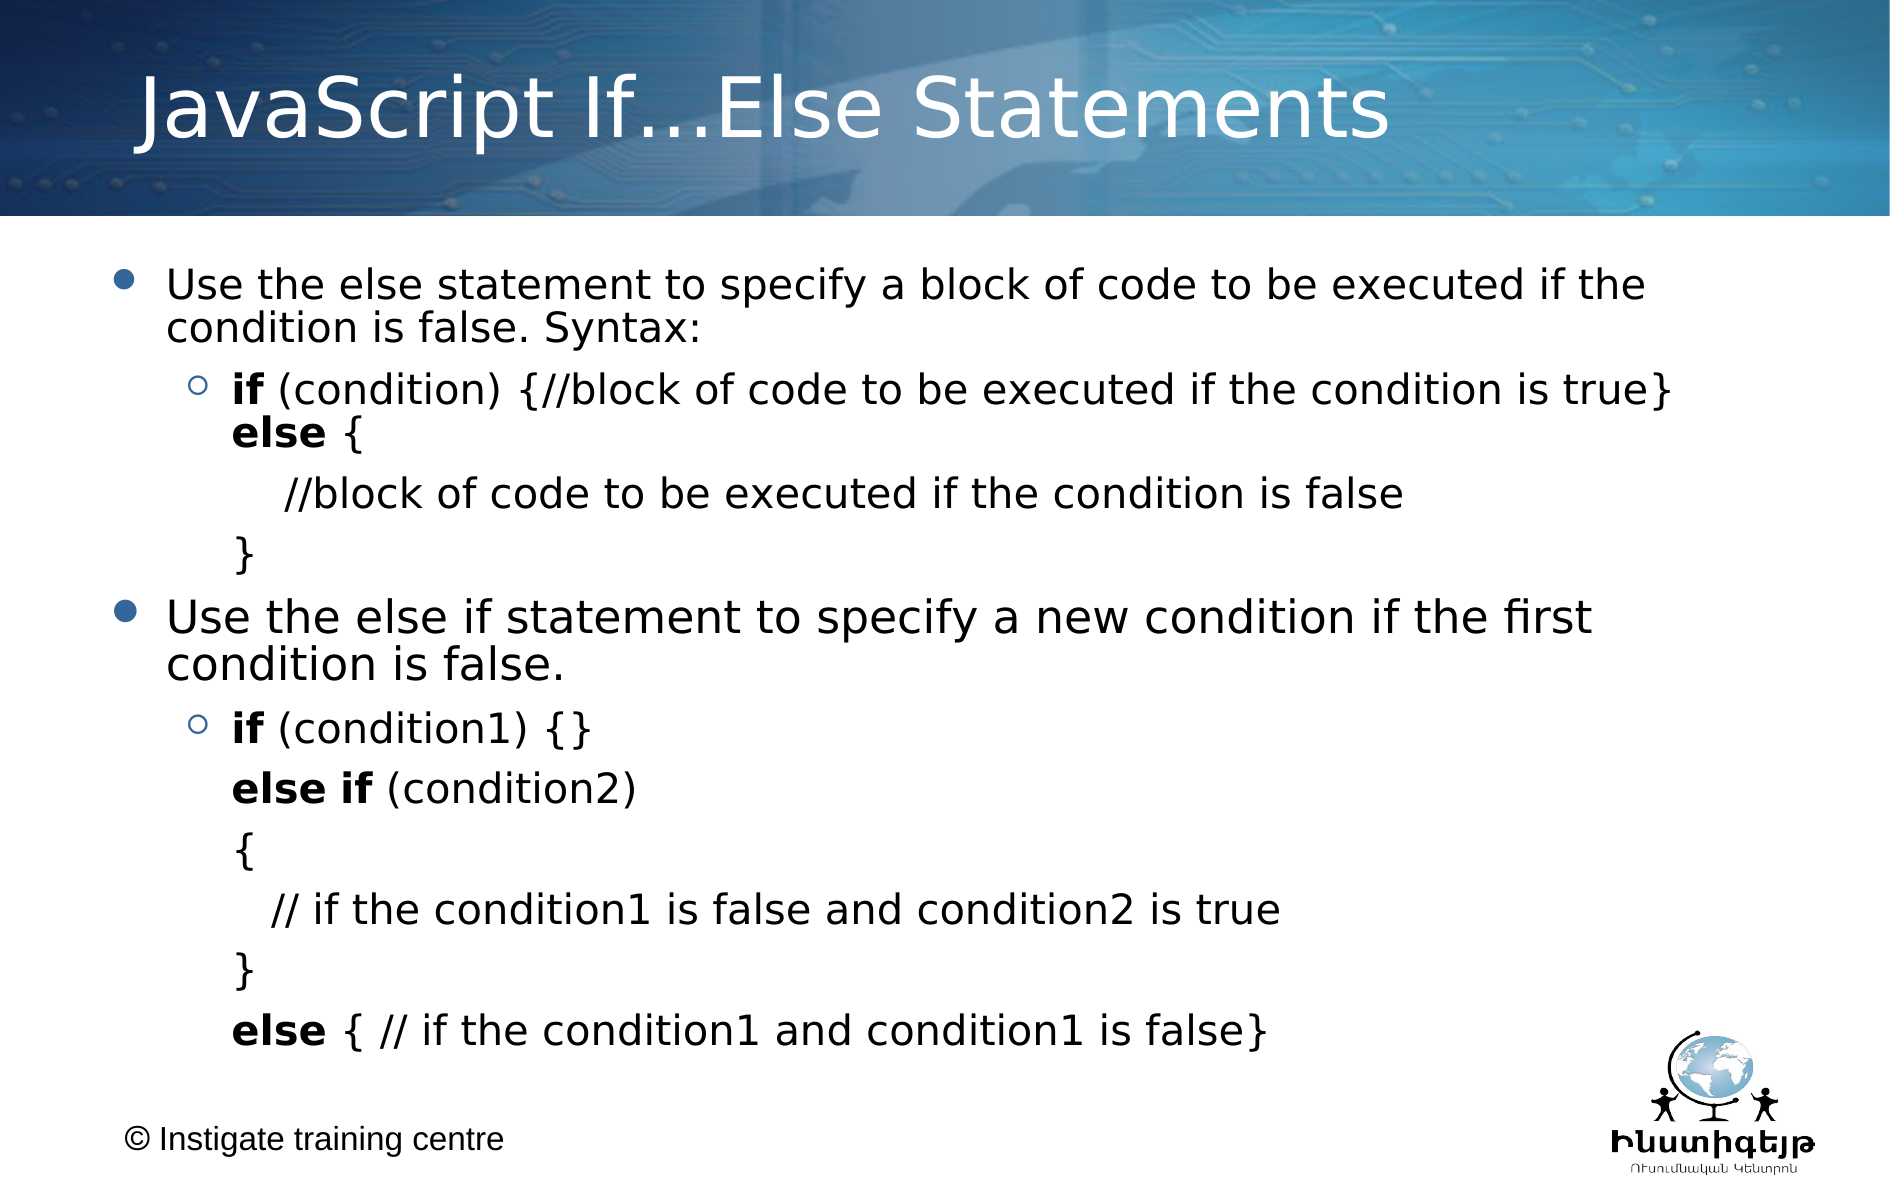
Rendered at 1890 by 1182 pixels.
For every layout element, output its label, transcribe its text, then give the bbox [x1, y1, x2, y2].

picture [1612, 1030, 1815, 1175]
picture [0, 0, 1890, 216]
text_box JavaScript If...Else Statements [138, 82, 1801, 86]
list Use the else statement to specify a block of code to be executed if the condition is false. Syntax: if (condition) {//block of code to be executed if the condition is true} else { //block of code to be executed if the condition is false } Use the else if statement to specify a new condition if the first condition is false. if (condition1) {} else if (condition2) { // if the condition1 is false and condition2 is true } else { // if the condition1 and condition1 is false} [110, 264, 1801, 293]
